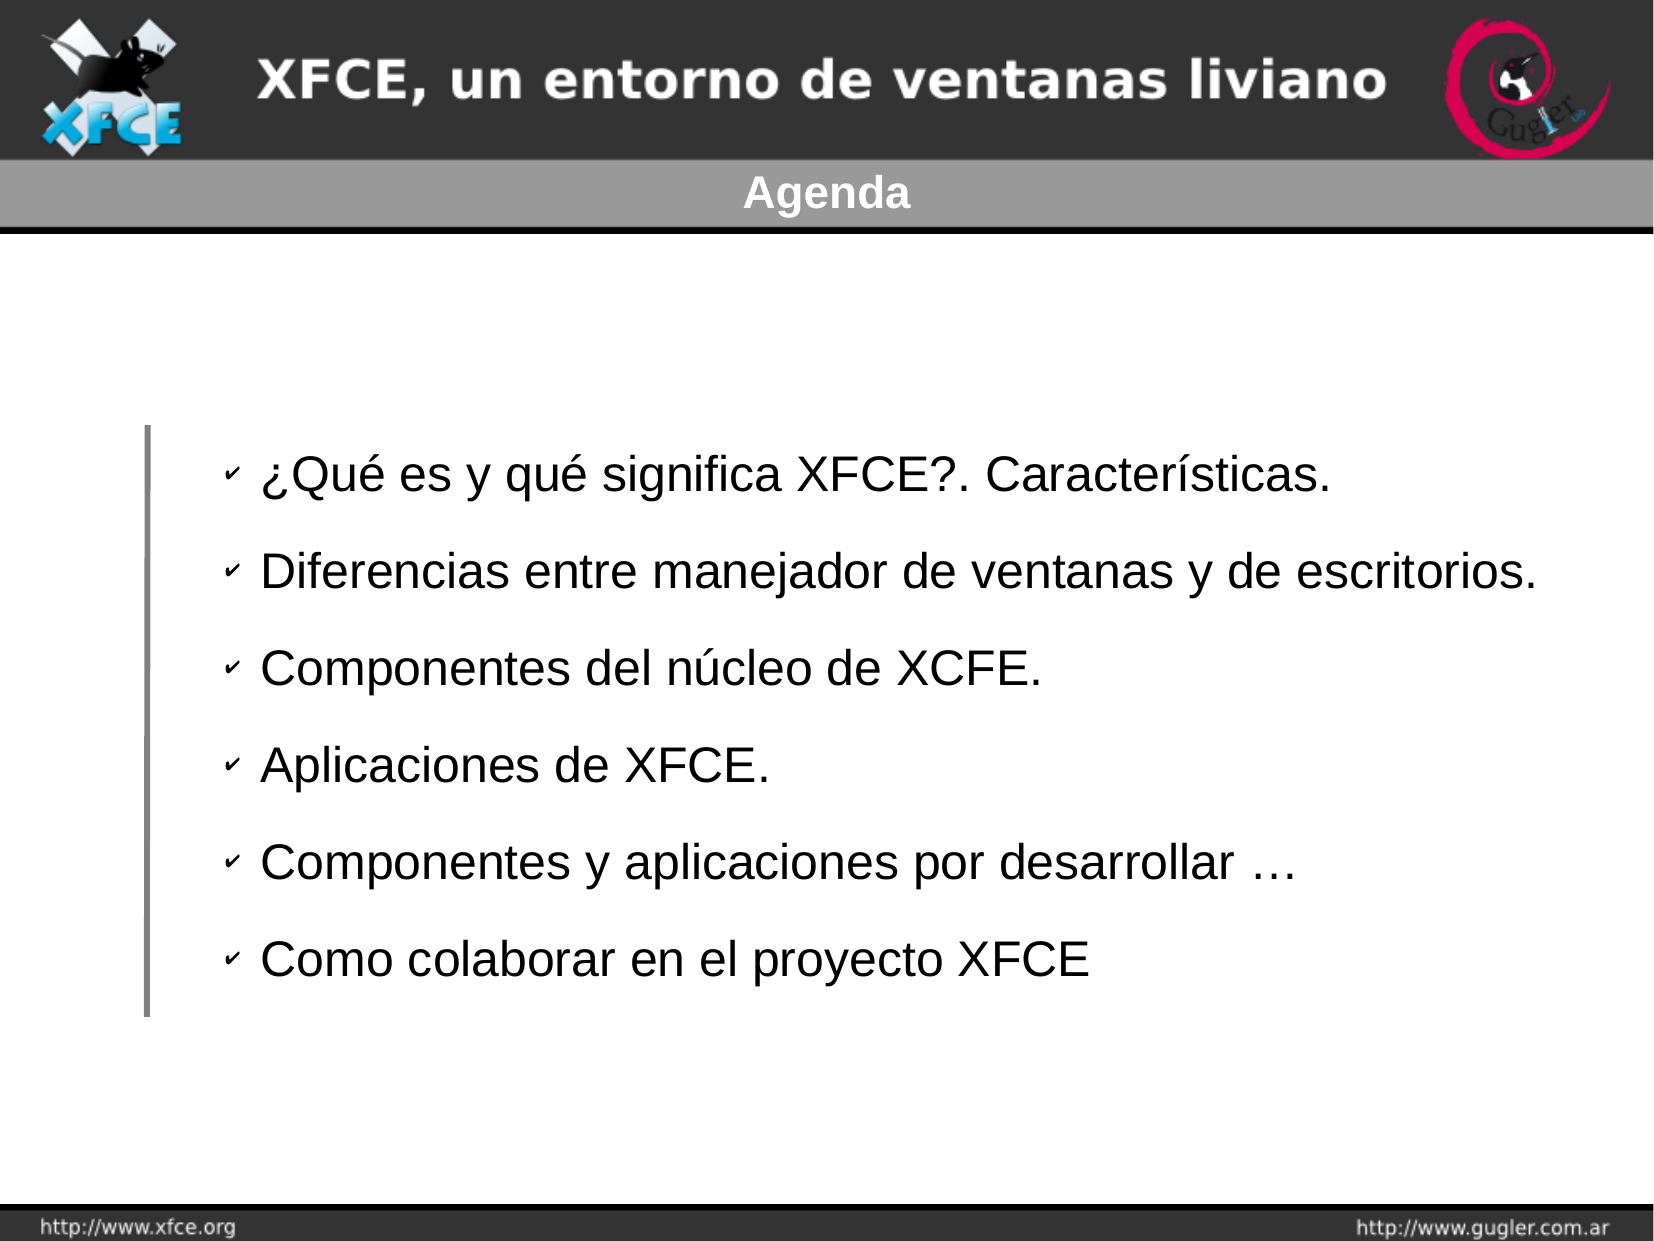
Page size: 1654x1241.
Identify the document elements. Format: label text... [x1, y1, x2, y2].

text_box ¿Qué es y qué significa XFCE?. Características. Diferencias entre manejador de ventanas y de escritorios. Componentes del núcleo de XCFE. Aplicaciones de XFCE. Componentes y aplicaciones por desarrollar … Como colaborar en el proyecto XFCE [210, 438, 1554, 995]
text_box Agenda [0, 159, 1654, 226]
picture [0, 1204, 1654, 1241]
picture [0, 0, 1654, 159]
picture [0, 226, 1654, 234]
